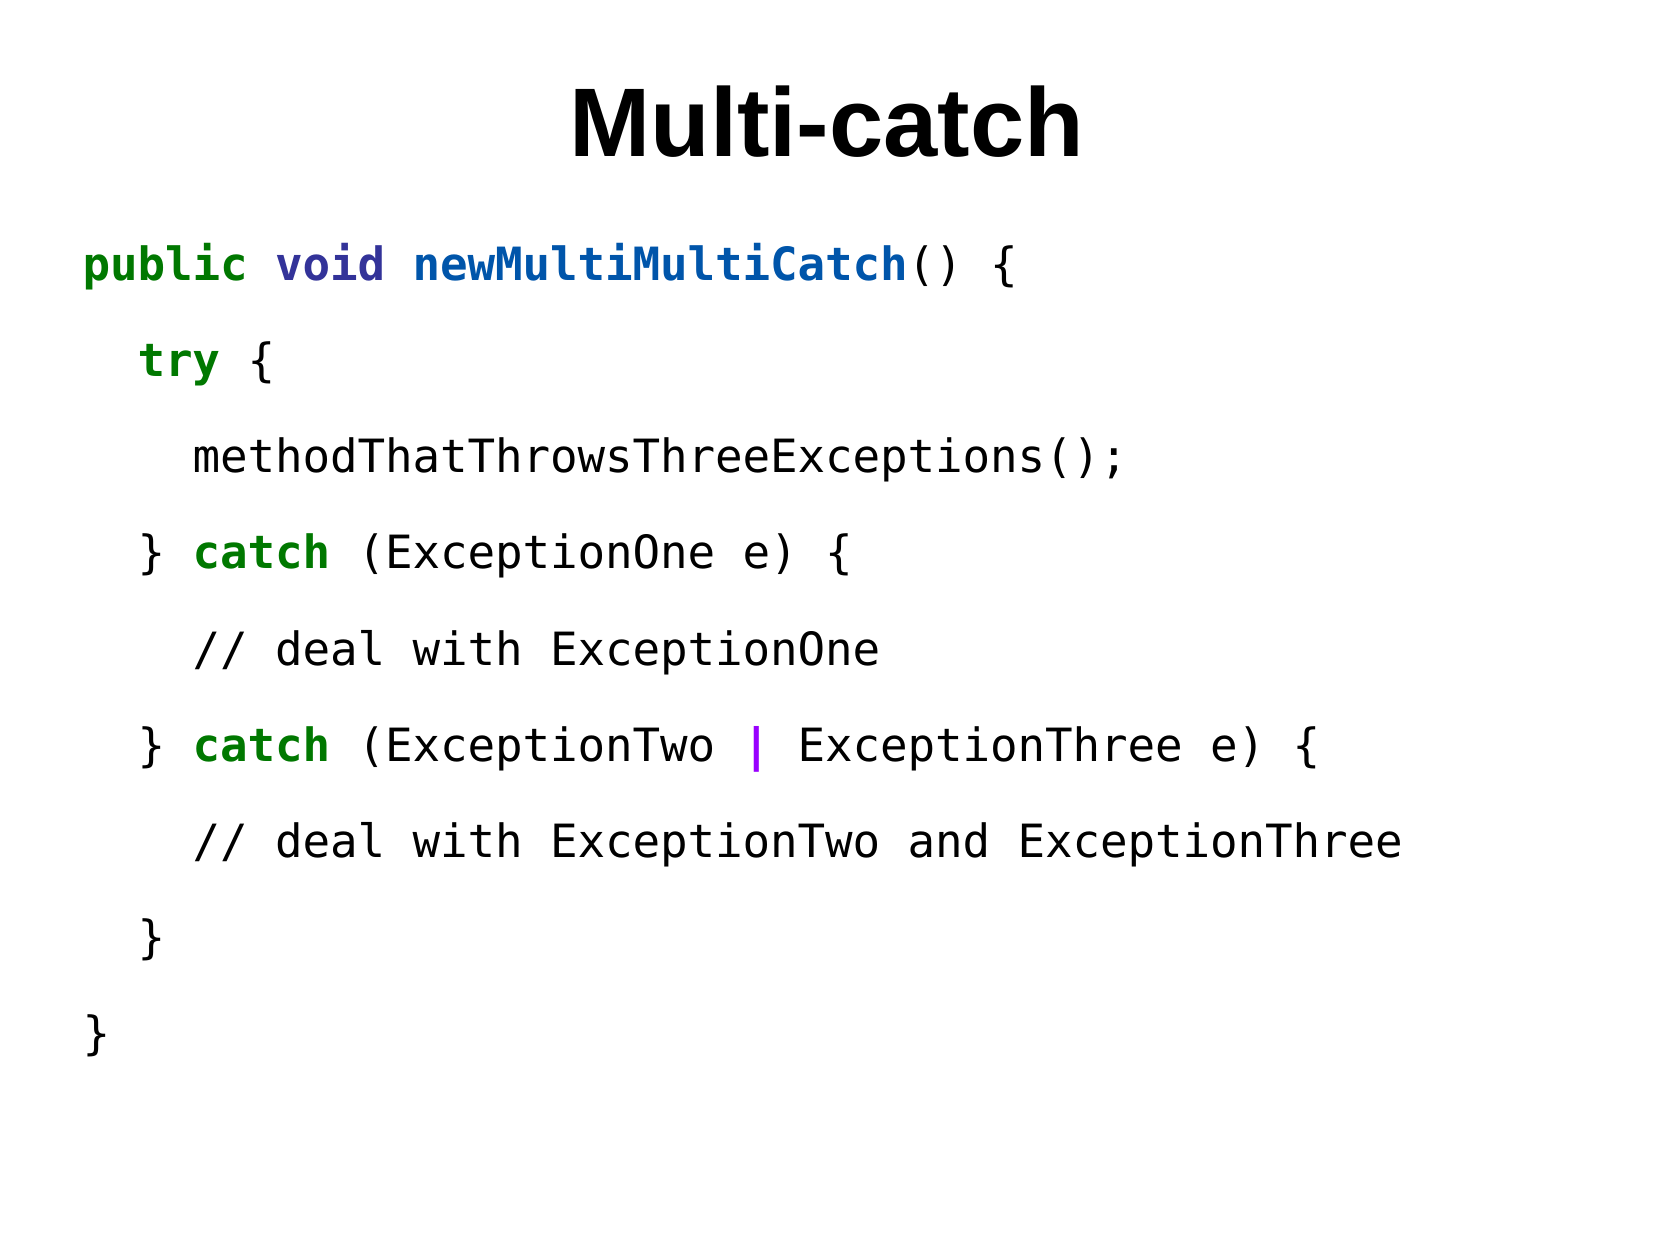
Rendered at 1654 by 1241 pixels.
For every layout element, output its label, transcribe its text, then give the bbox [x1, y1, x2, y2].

list public void newMultiMultiCatch() { try { methodThatThrowsThreeExceptions(); } catch (ExceptionOne e) { // deal with ExceptionOne } catch (ExceptionTwo | ExceptionThree e) { // deal with ExceptionTwo and ExceptionThree } } [82, 225, 1538, 1186]
title Multi-catch [82, 49, 1571, 196]
